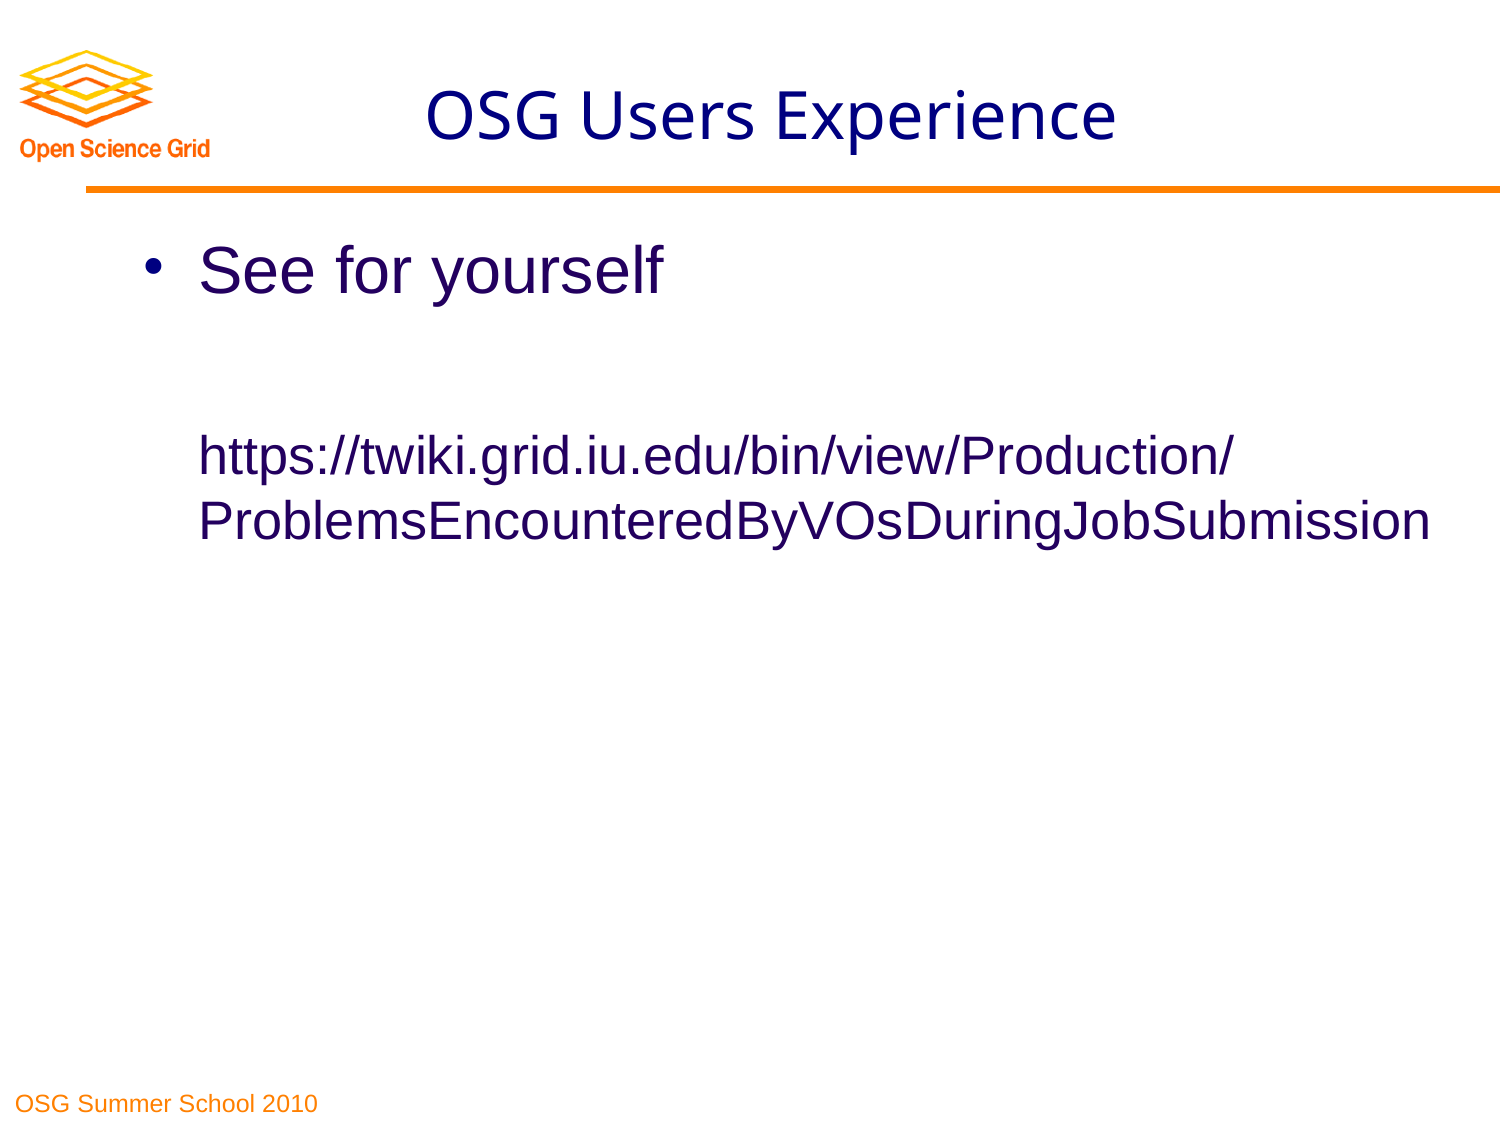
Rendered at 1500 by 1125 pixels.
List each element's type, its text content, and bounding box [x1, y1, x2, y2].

list See for yourself https://twiki.grid.iu.edu/bin/view/Production/ ProblemsEncounteredByVOsDuringJobSubmission [127, 218, 1475, 962]
picture [0, 27, 201, 179]
title OSG Users Experience [201, 18, 1342, 207]
